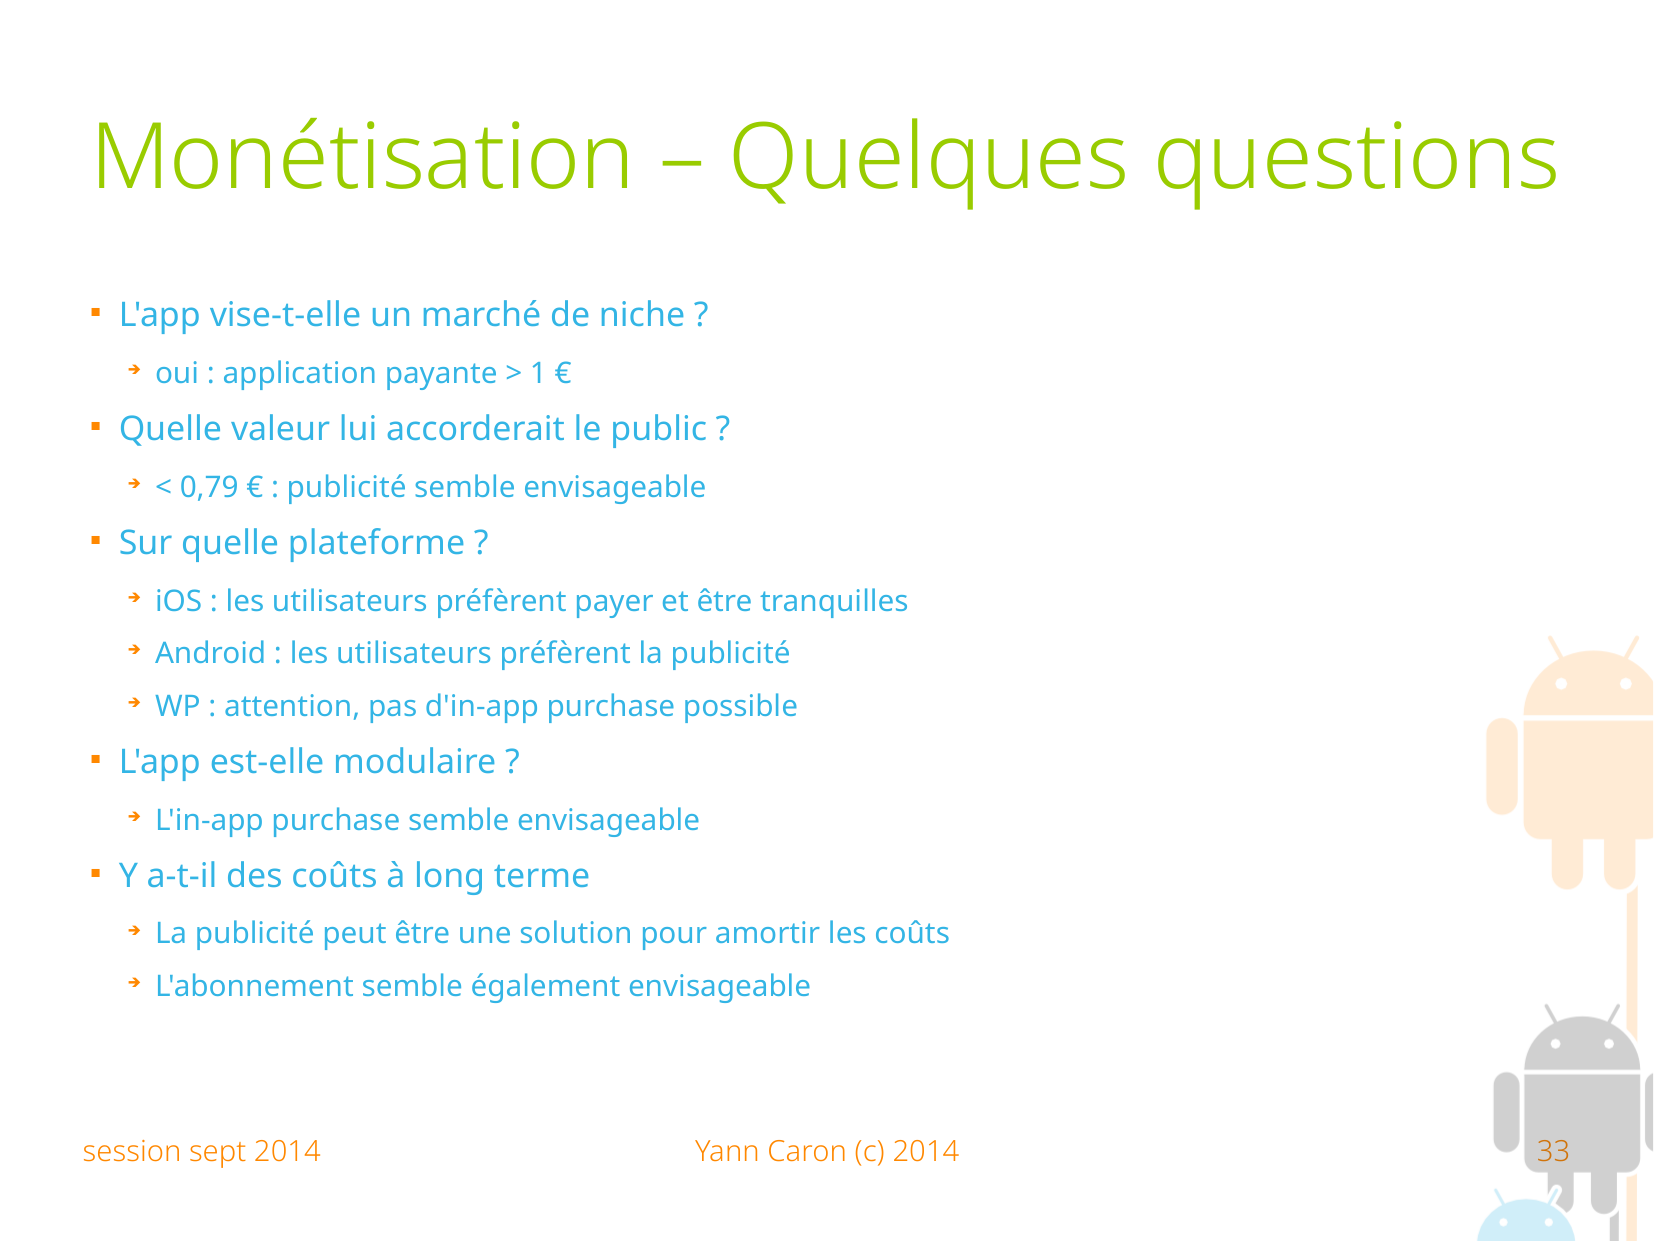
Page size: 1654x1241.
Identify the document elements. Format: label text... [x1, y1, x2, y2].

list L'app vise-t-elle un marché de niche ? oui : application payante > 1 € Quelle valeur lui accorderait le public ? < 0,79 € : publicité semble envisageable Sur quelle plateforme ? iOS : les utilisateurs préfèrent payer et être tranquilles Android : les utilisateurs préfèrent la publicité WP : attention, pas d'in-app purchase possible L'app est-elle modulaire ? L'in-app purchase semble envisageable Y a-t-il des coûts à long terme La publicité peut être une solution pour amortir les coûts L'abonnement semble également envisageable [82, 290, 1571, 1010]
title Monétisation – Quelques questions [82, 49, 1571, 257]
picture [240, 423, 1654, 1241]
